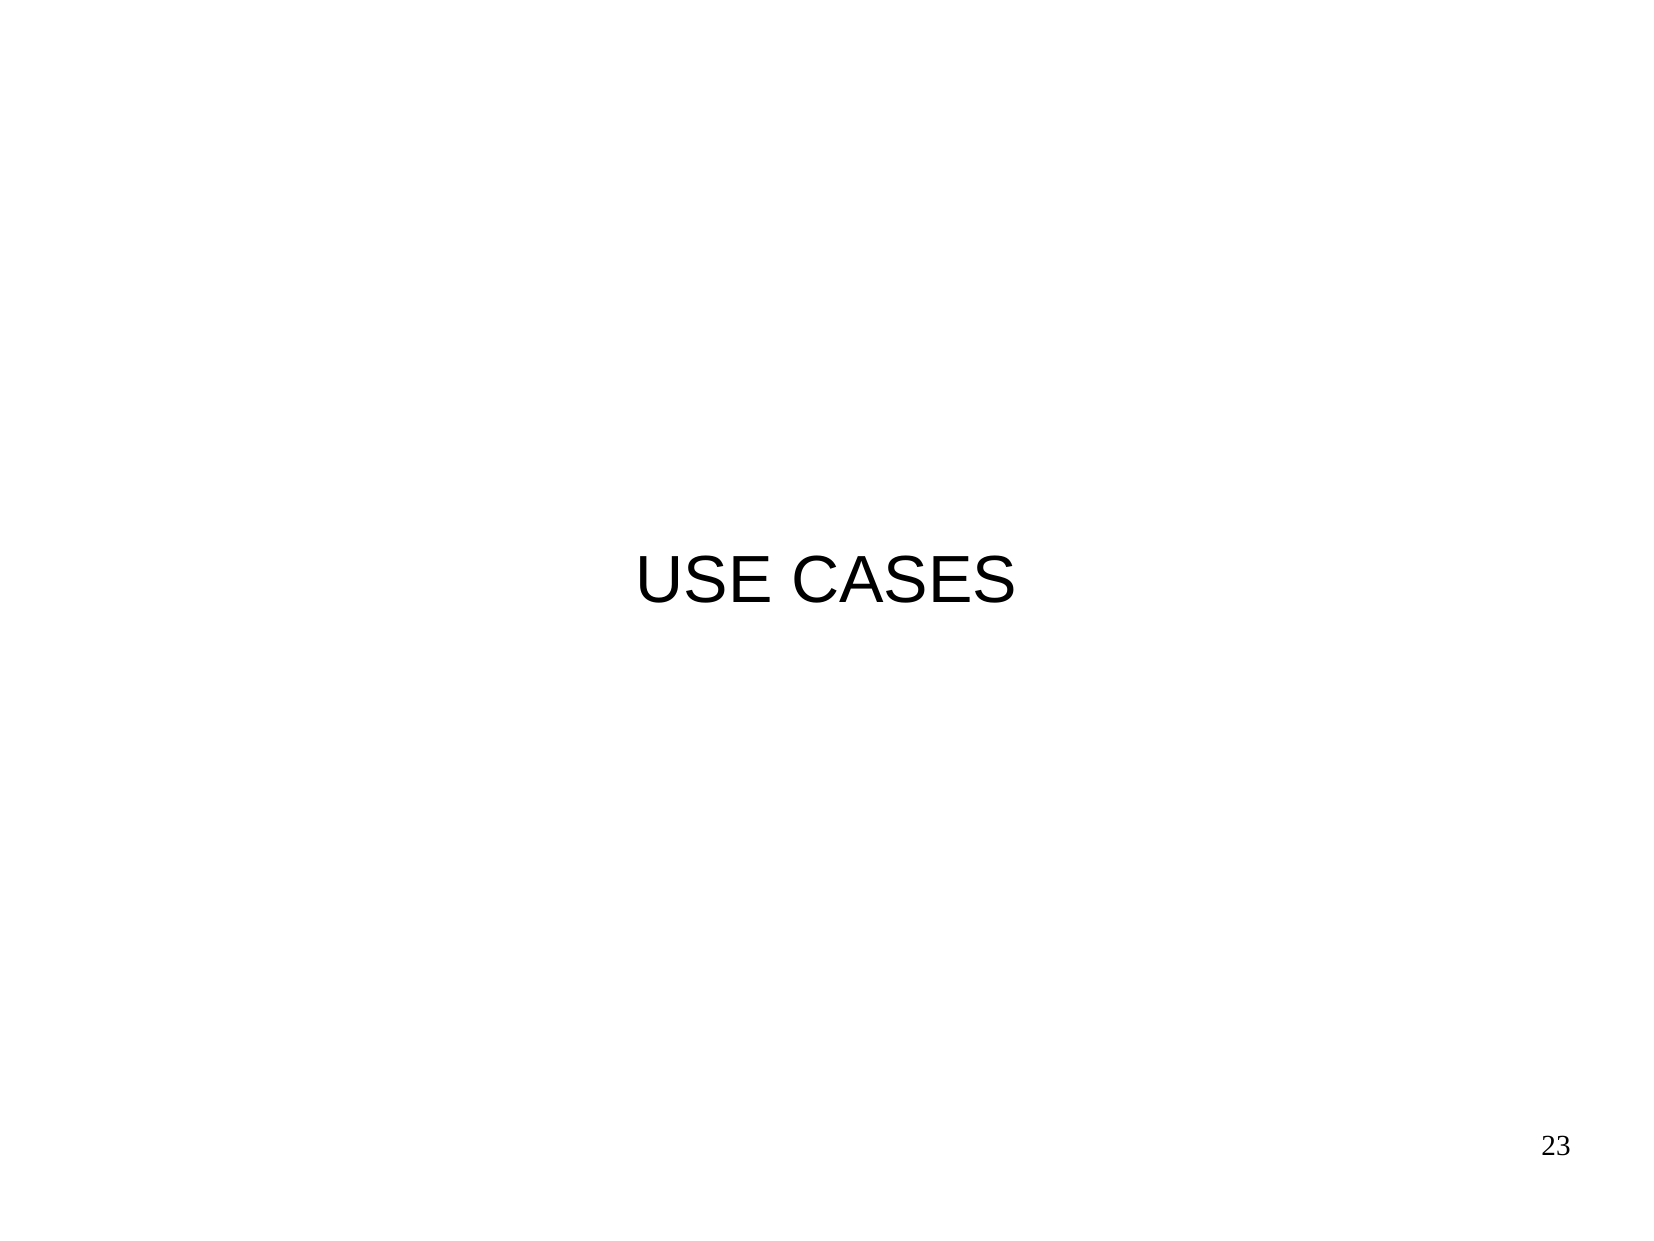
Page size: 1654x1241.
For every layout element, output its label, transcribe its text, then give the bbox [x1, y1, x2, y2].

subtitle USE CASES [82, 49, 1571, 1109]
